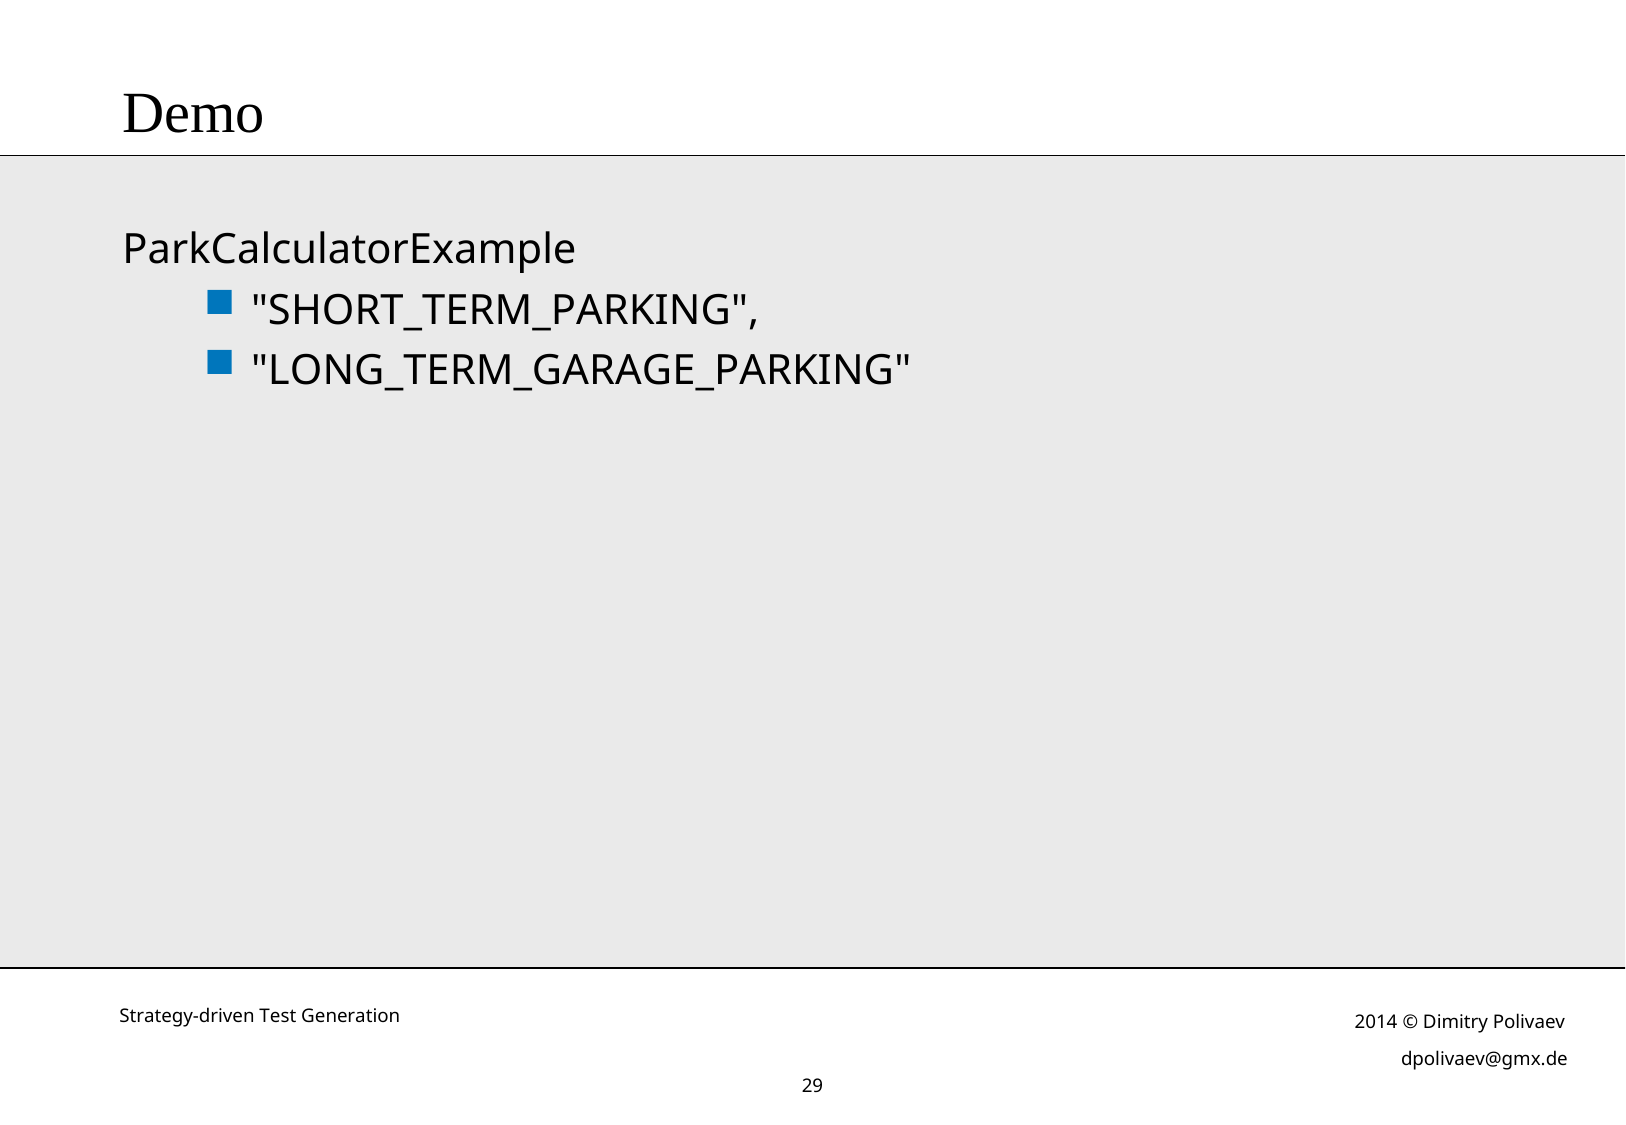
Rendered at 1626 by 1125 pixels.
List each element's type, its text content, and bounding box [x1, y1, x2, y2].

list ParkCalculatorExample "SHORT_TERM_PARKING", "LONG_TERM_GARAGE_PARKING" [122, 222, 1501, 875]
title Demo [122, 70, 1501, 145]
